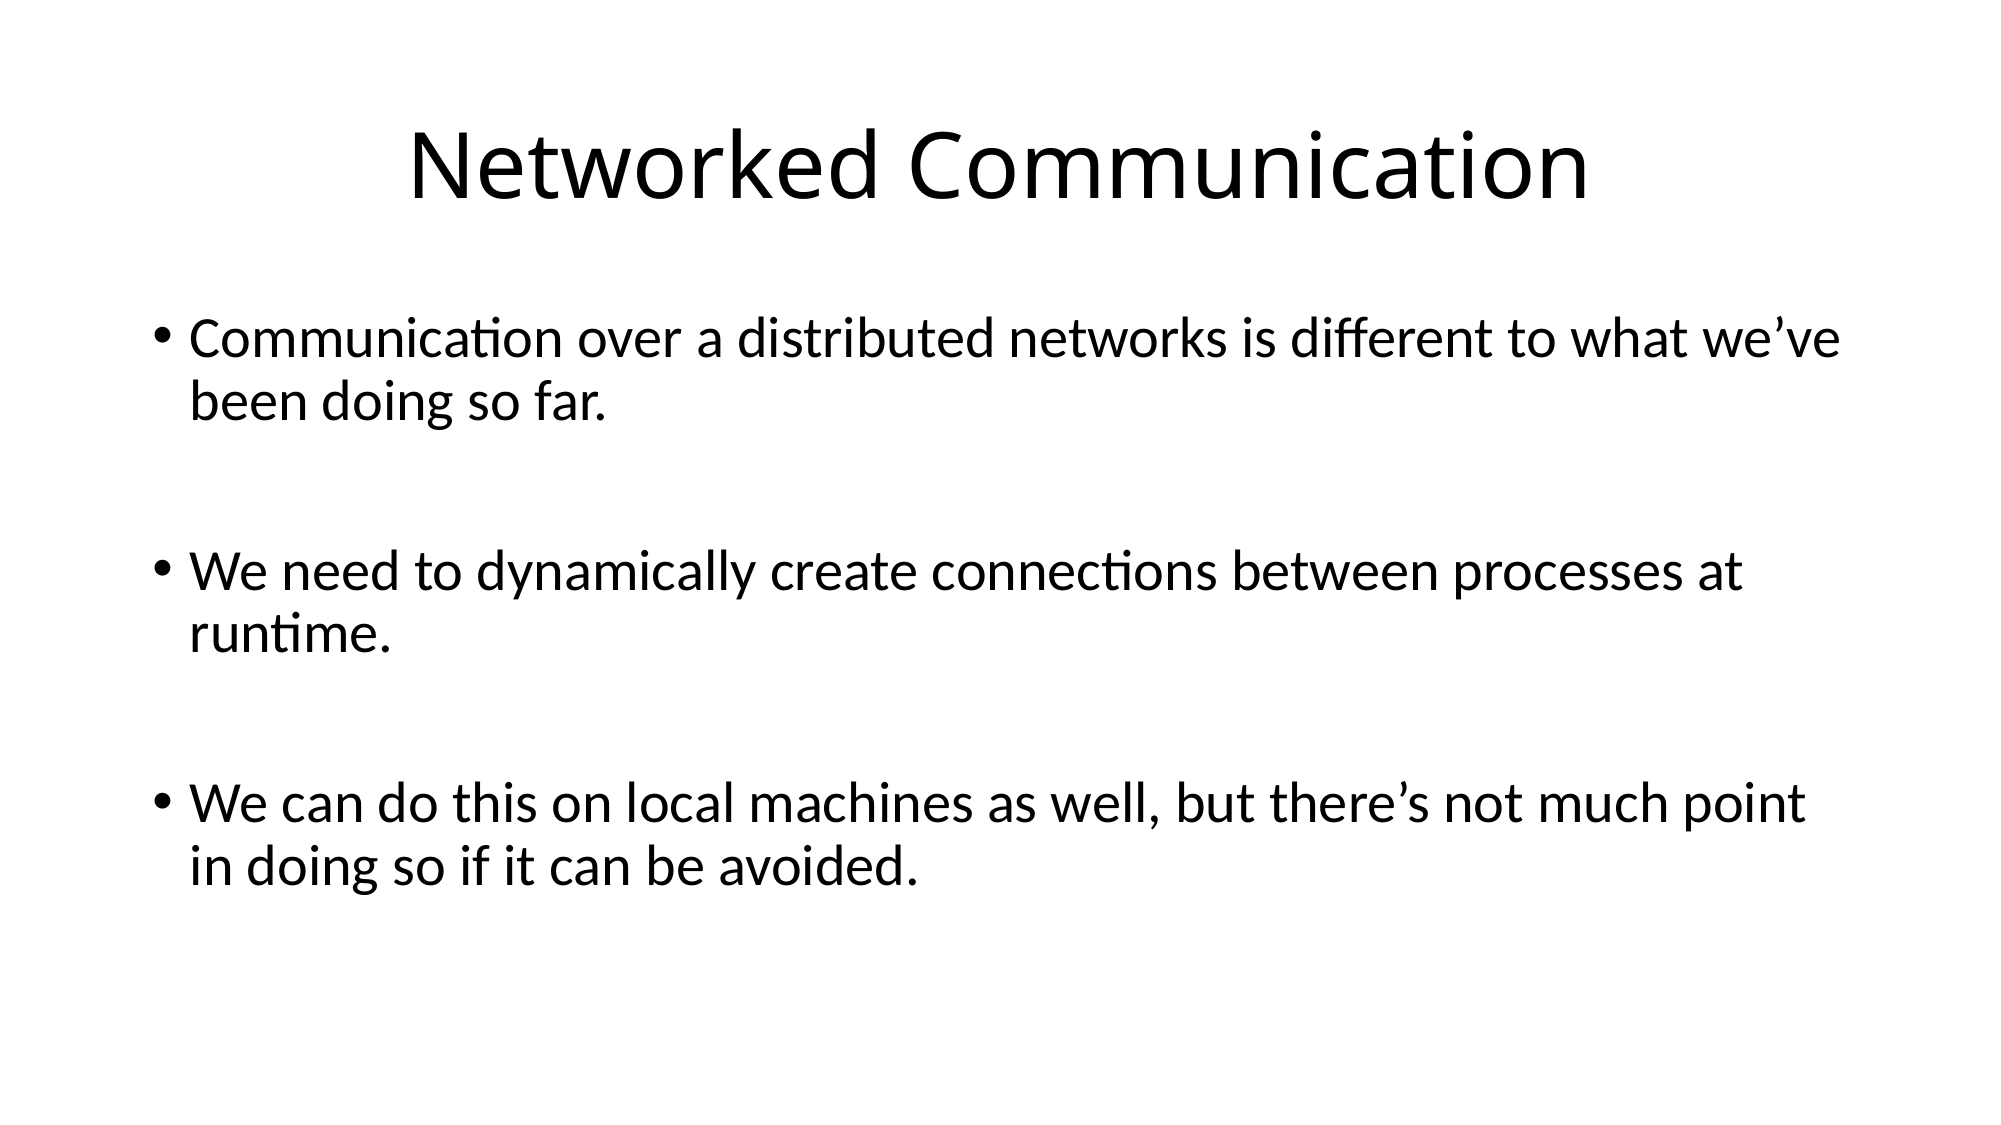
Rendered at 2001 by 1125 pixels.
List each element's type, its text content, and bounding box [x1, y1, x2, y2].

list Communication over a distributed networks is different to what we’ve been doing so far. We need to dynamically create connections between processes at runtime. We can do this on local machines as well, but there’s not much point in doing so if it can be avoided. [137, 299, 1863, 1014]
title Networked Communication [137, 59, 1863, 278]
